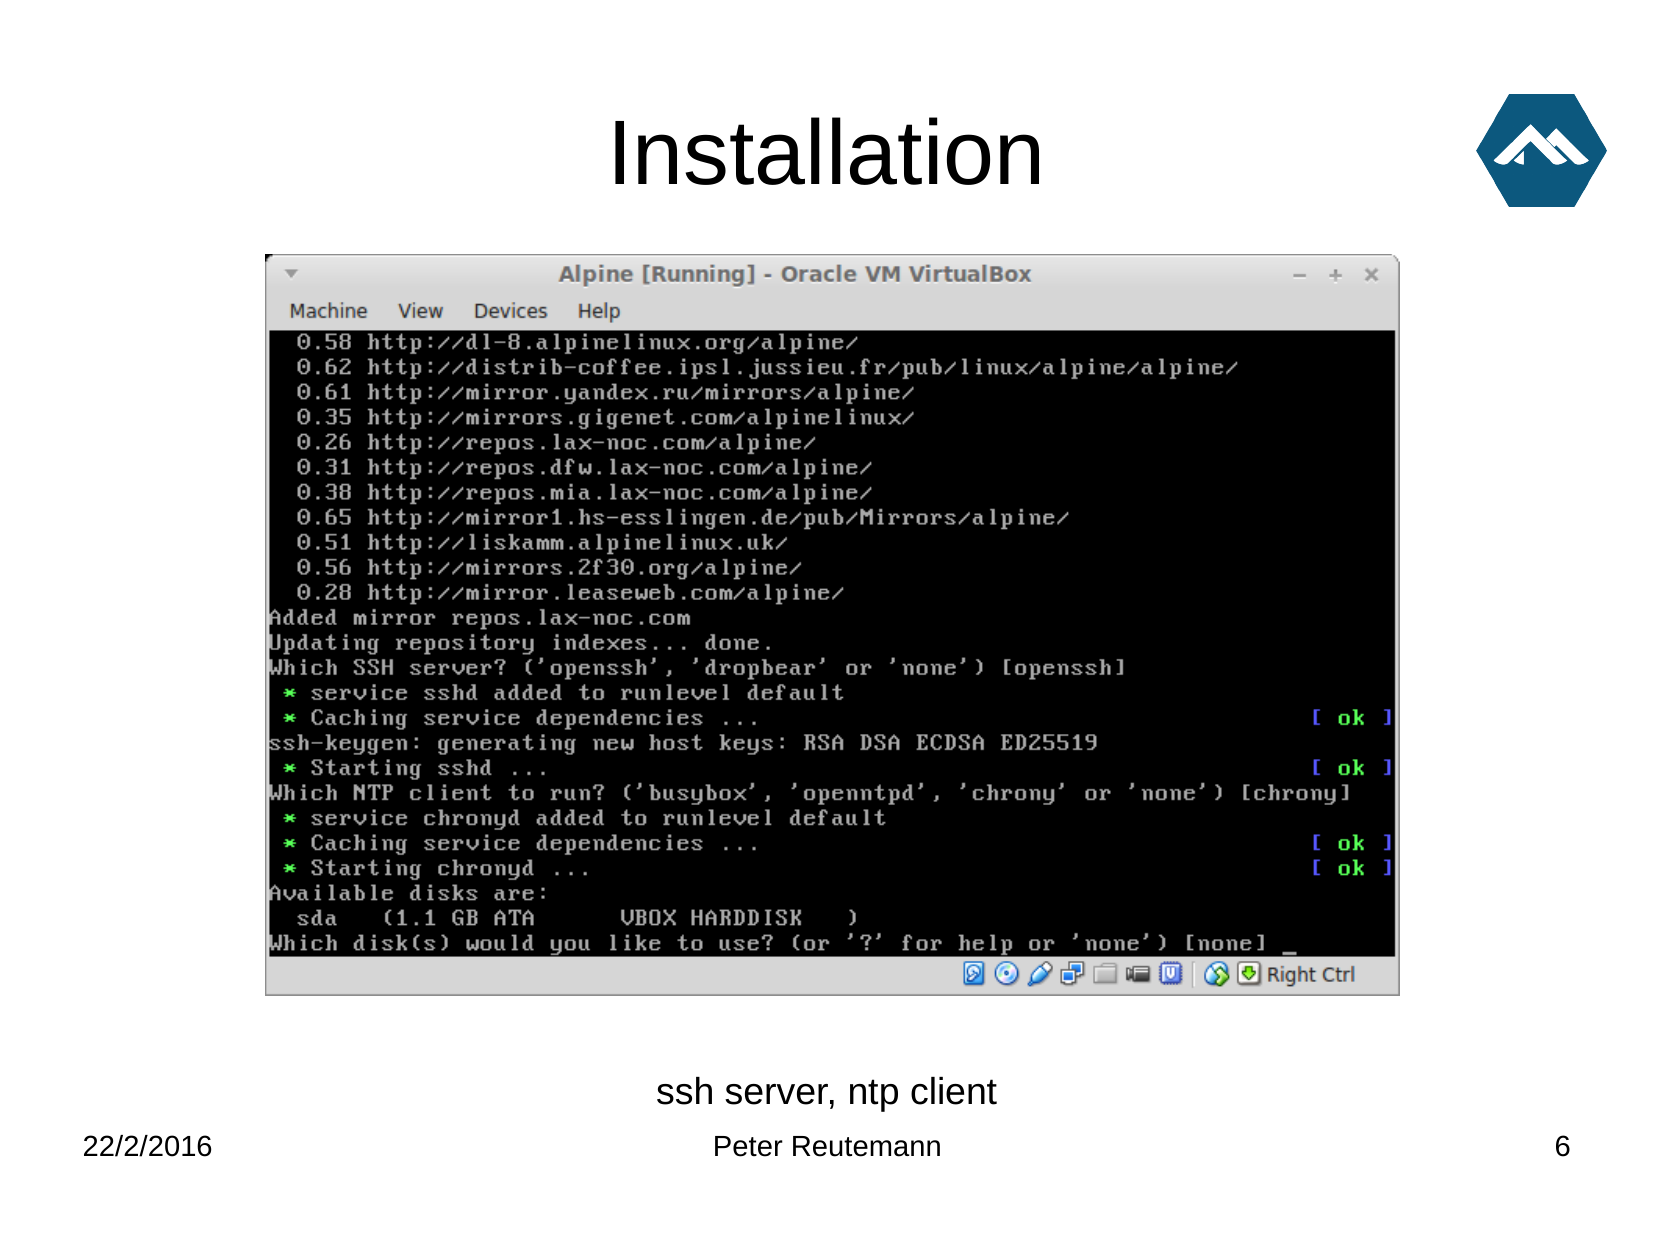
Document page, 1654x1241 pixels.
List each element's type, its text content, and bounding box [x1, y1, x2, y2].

title Installation [82, 49, 1571, 257]
picture [1476, 94, 1607, 207]
text_box ssh server, ntp client [641, 1062, 1013, 1120]
picture [265, 254, 1400, 996]
